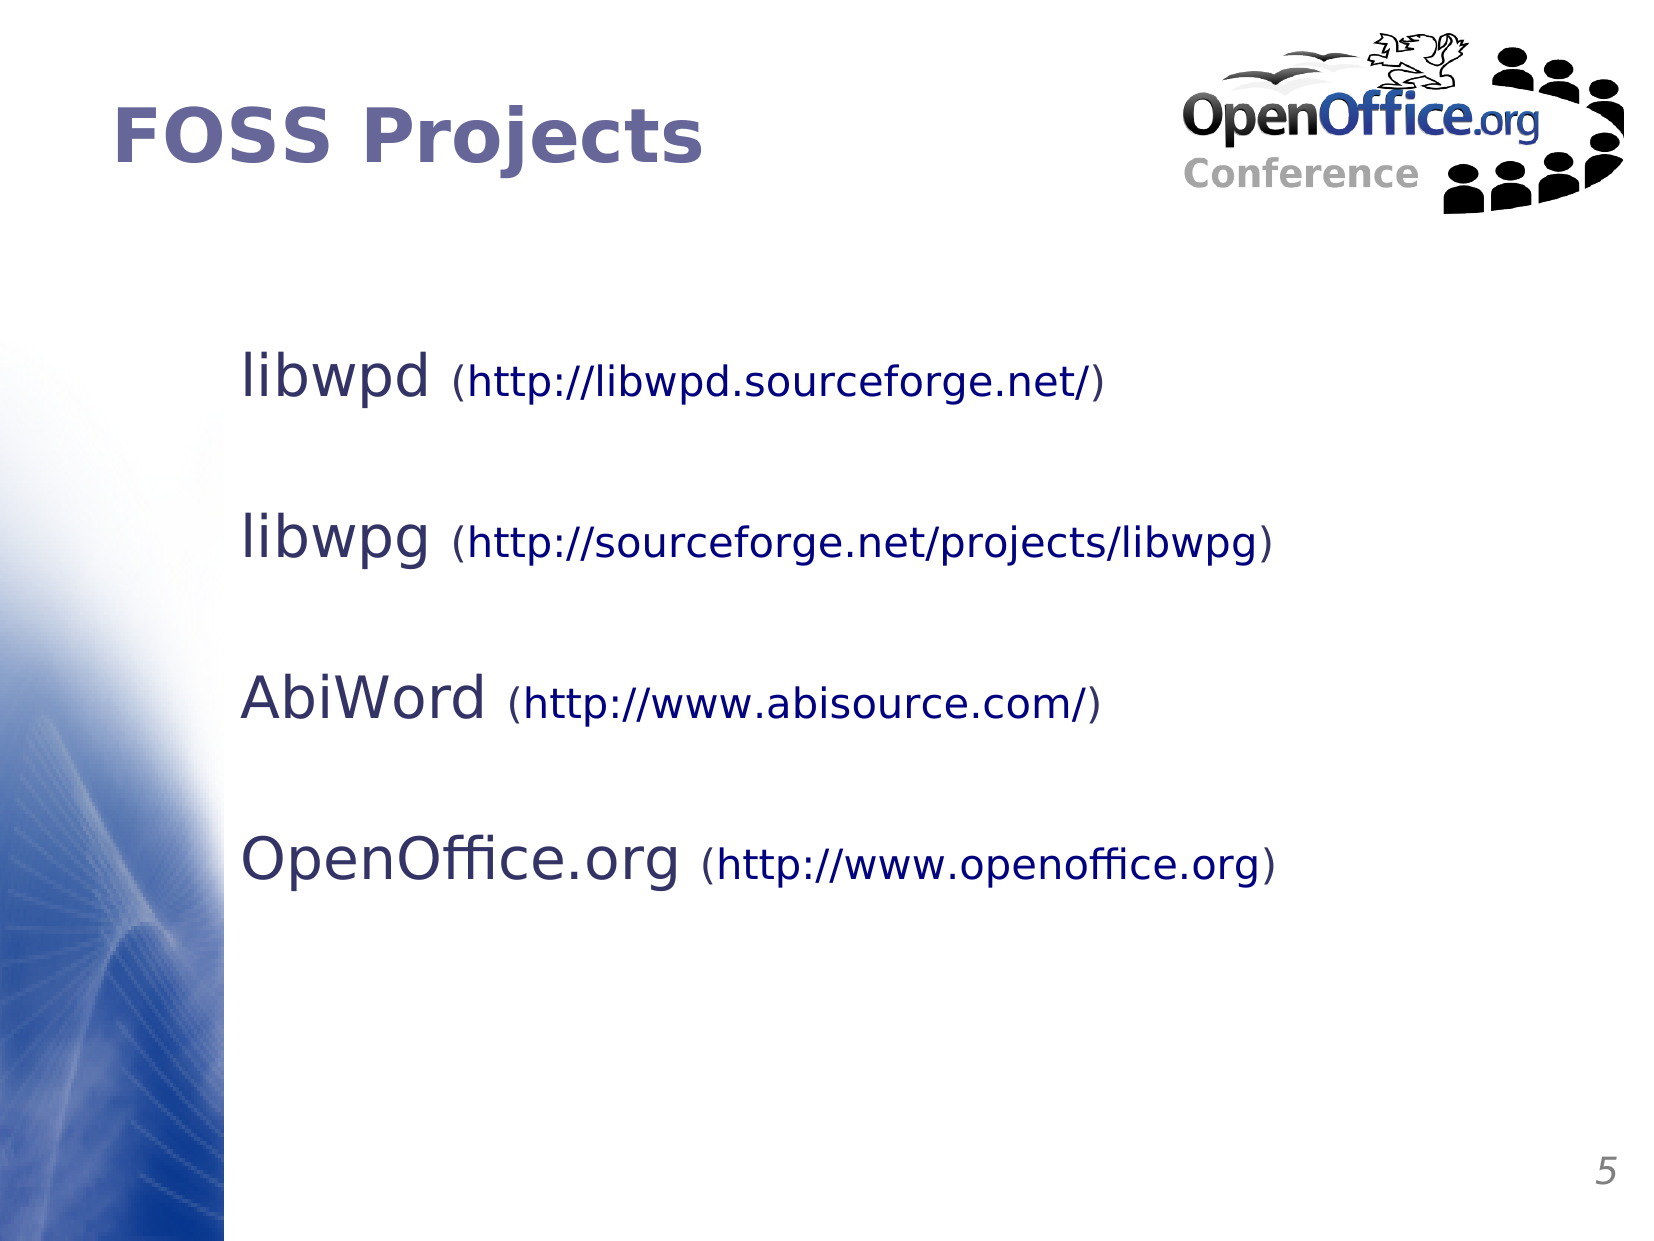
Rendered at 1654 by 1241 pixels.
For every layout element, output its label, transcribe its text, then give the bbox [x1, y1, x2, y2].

picture [0, 0, 224, 1241]
title FOSS Projects [22, 80, 985, 194]
list libwpd (http://libwpd.sourceforge.net/) libwpg (http://sourceforge.net/projects/libwpg) AbiWord (http://www.abisource.com/) OpenOffice.org (http://www.openoffice.org) [223, 342, 1619, 1133]
picture [1183, 33, 1624, 214]
